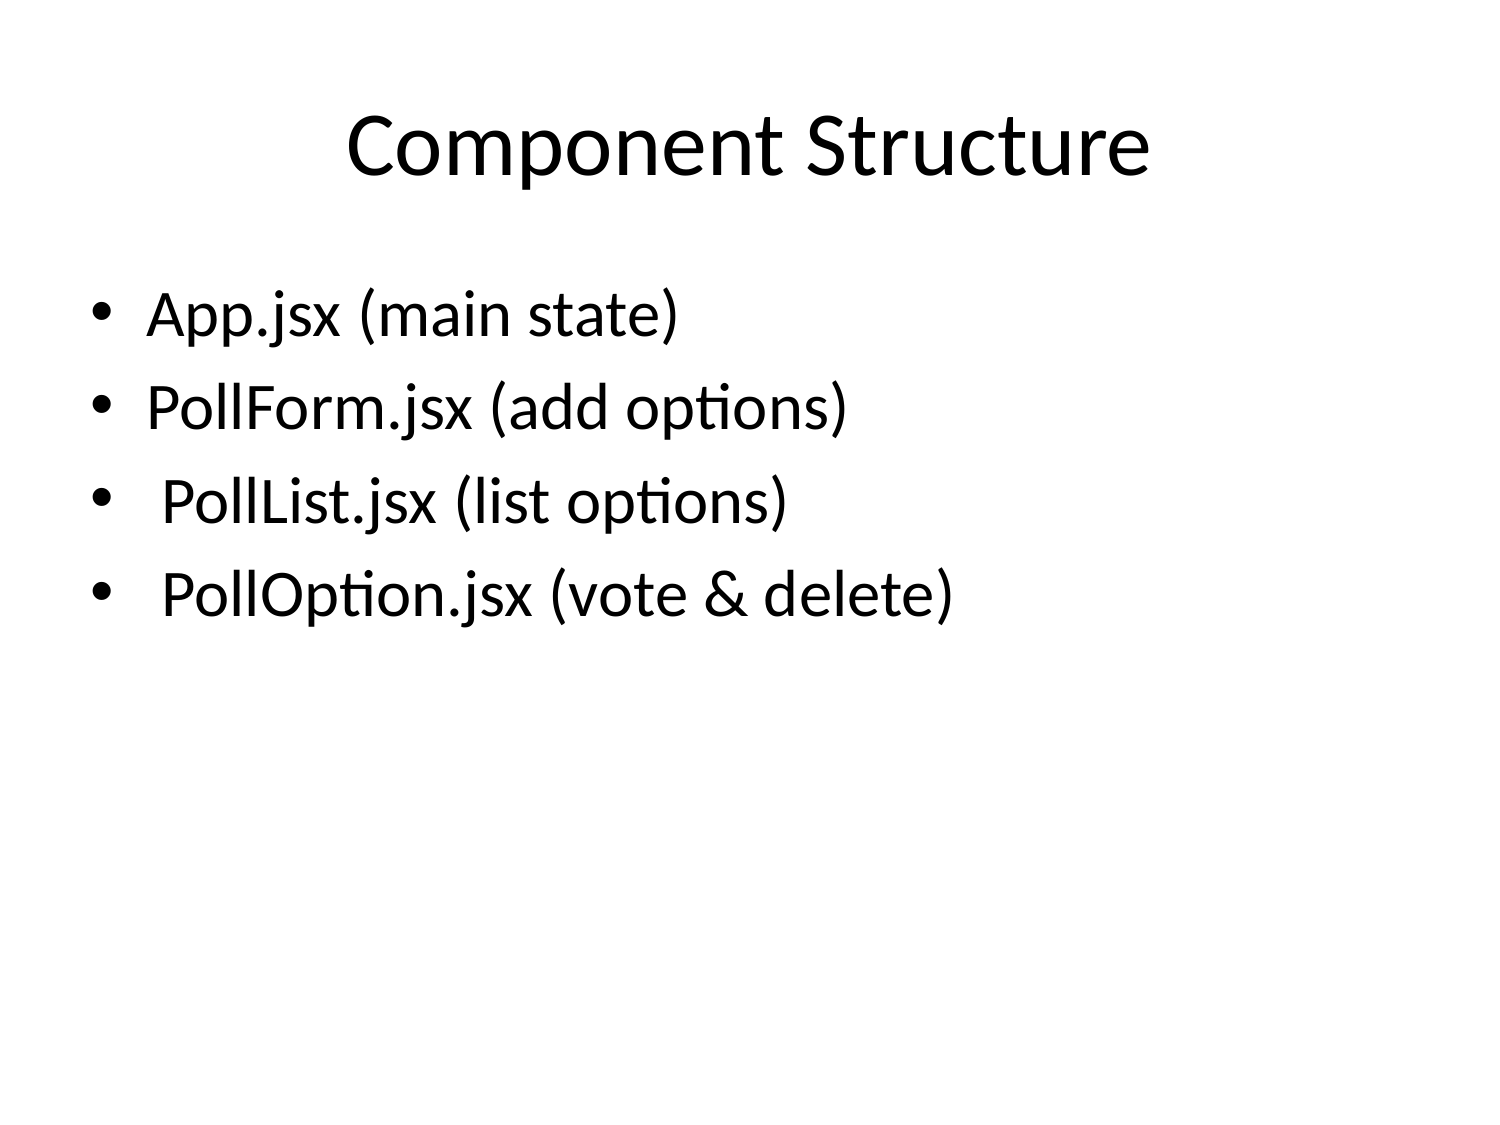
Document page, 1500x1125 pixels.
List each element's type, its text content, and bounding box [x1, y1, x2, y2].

list App.jsx (main state) PollForm.jsx (add options) PollList.jsx (list options) PollOption.jsx (vote & delete) [75, 262, 1425, 1005]
title Component Structure [75, 45, 1425, 233]
